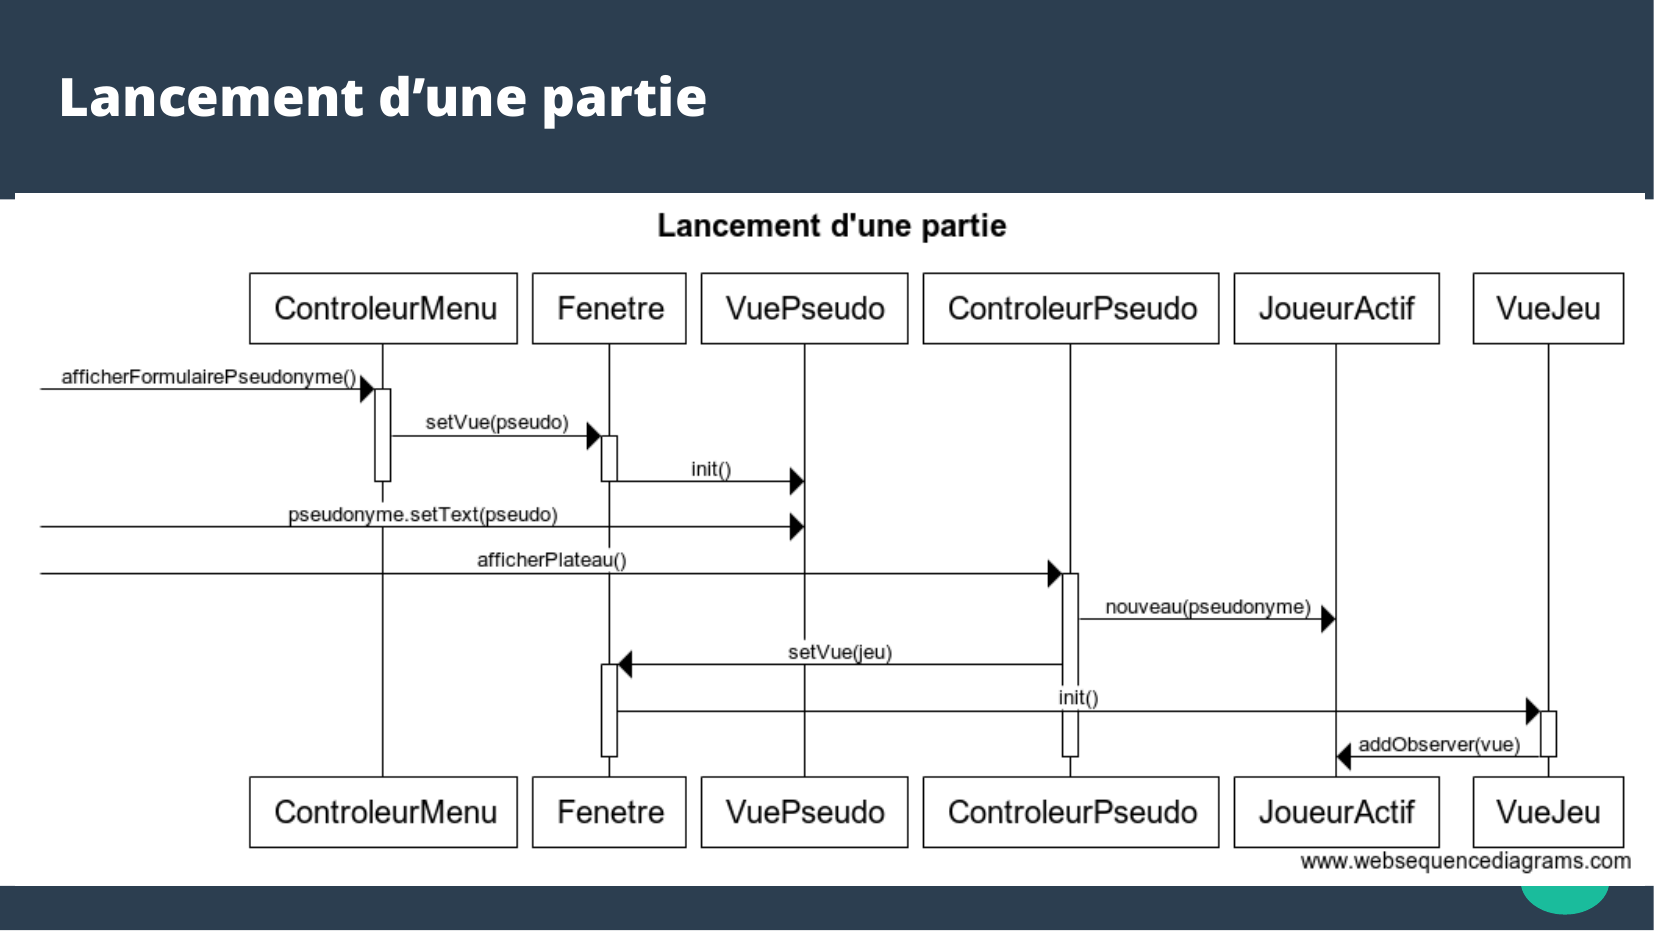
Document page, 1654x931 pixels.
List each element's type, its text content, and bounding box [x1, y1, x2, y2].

title Lancement d’une partie [59, 37, 1595, 156]
picture [15, 193, 1645, 886]
